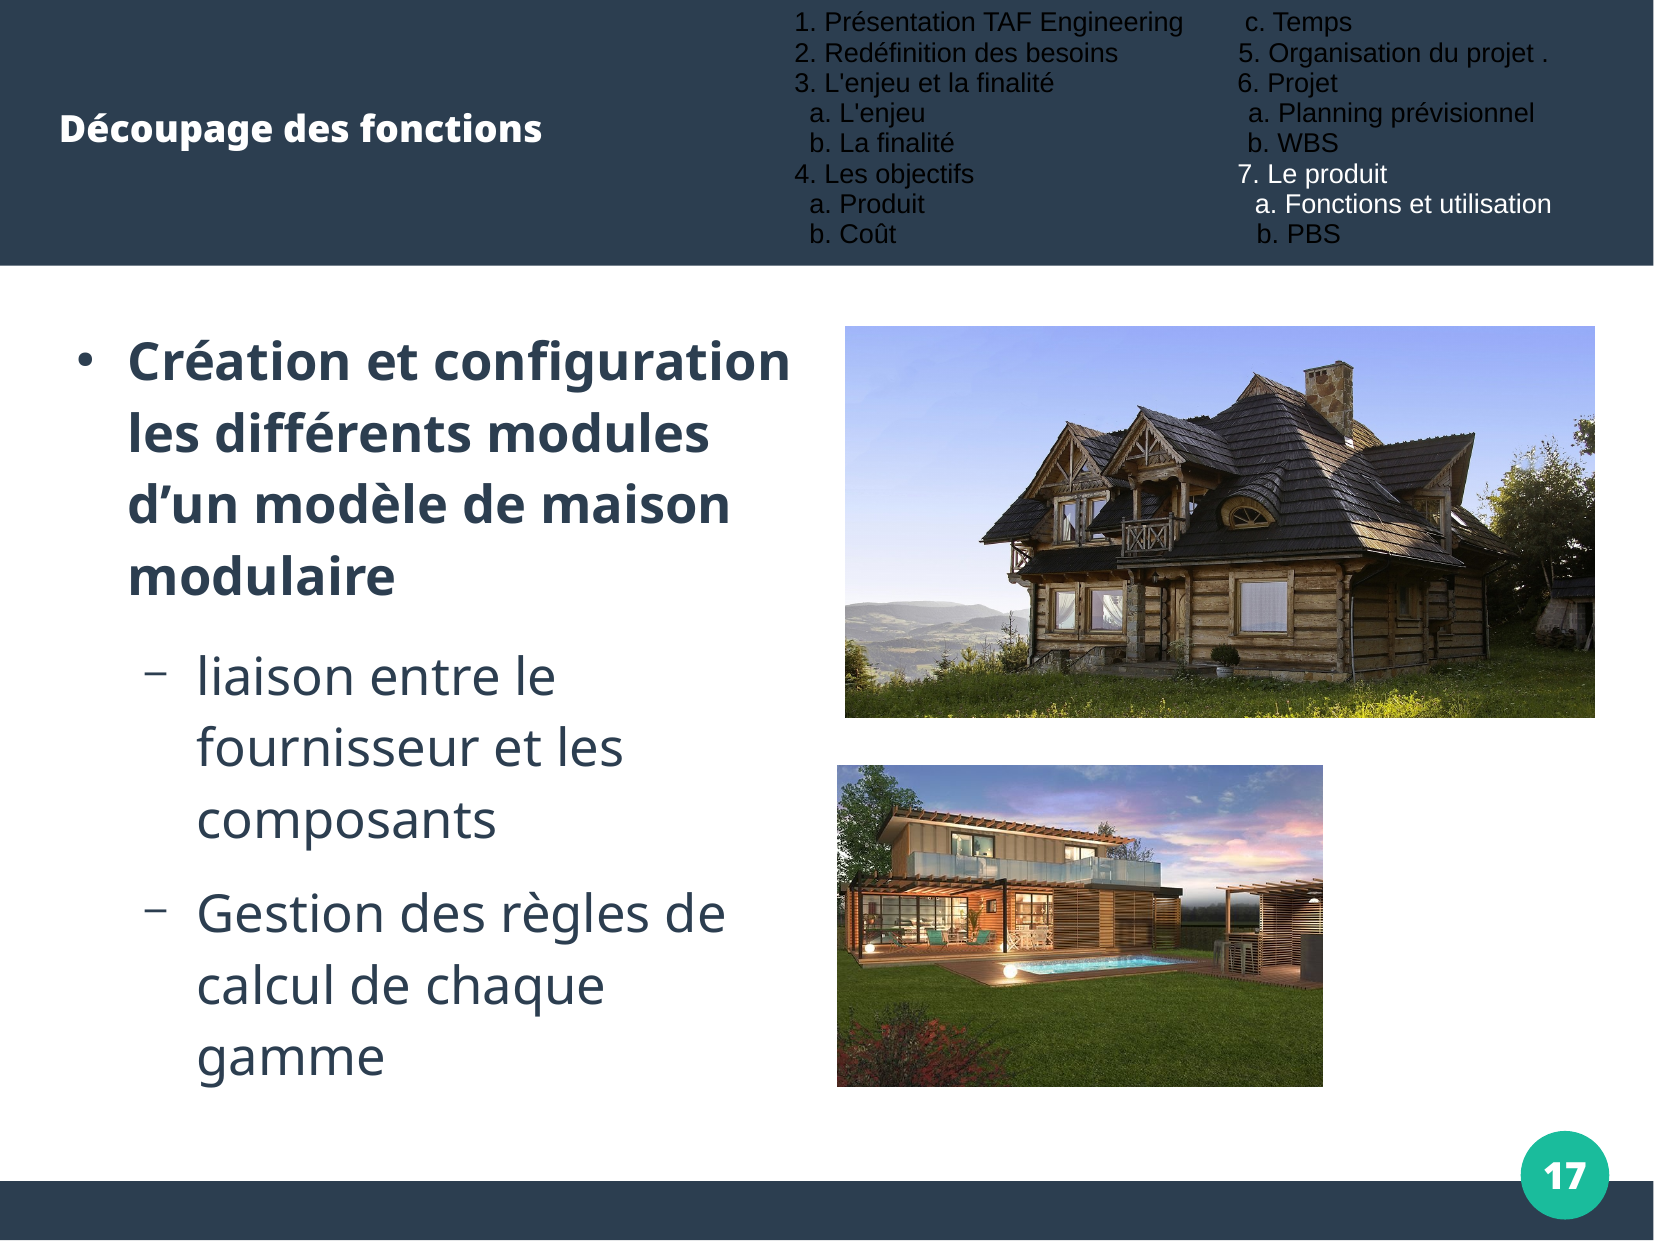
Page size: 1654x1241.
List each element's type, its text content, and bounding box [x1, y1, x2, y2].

text_box 1. Présentation TAF Engineering c. Temps 2. Redéfinition des besoins 5. Organisation du projet . 3. L'enjeu et la finalité 6. Projet a. L'enjeu a. Planning prévisionnel b. La finalité b. WBS 4. Les objectifs 7. Le produit a. Produit a. Fonctions et utilisation b. Coût b. PBS [779, 0, 1654, 318]
title Découpage des fonctions [59, 49, 779, 207]
list Création et configuration les différents modules d’un modèle de maison modulaire liaison entre le fournisseur et les composants Gestion des règles de calcul de chaque gamme [59, 324, 809, 1152]
picture [845, 326, 1595, 718]
picture [837, 765, 1323, 1087]
